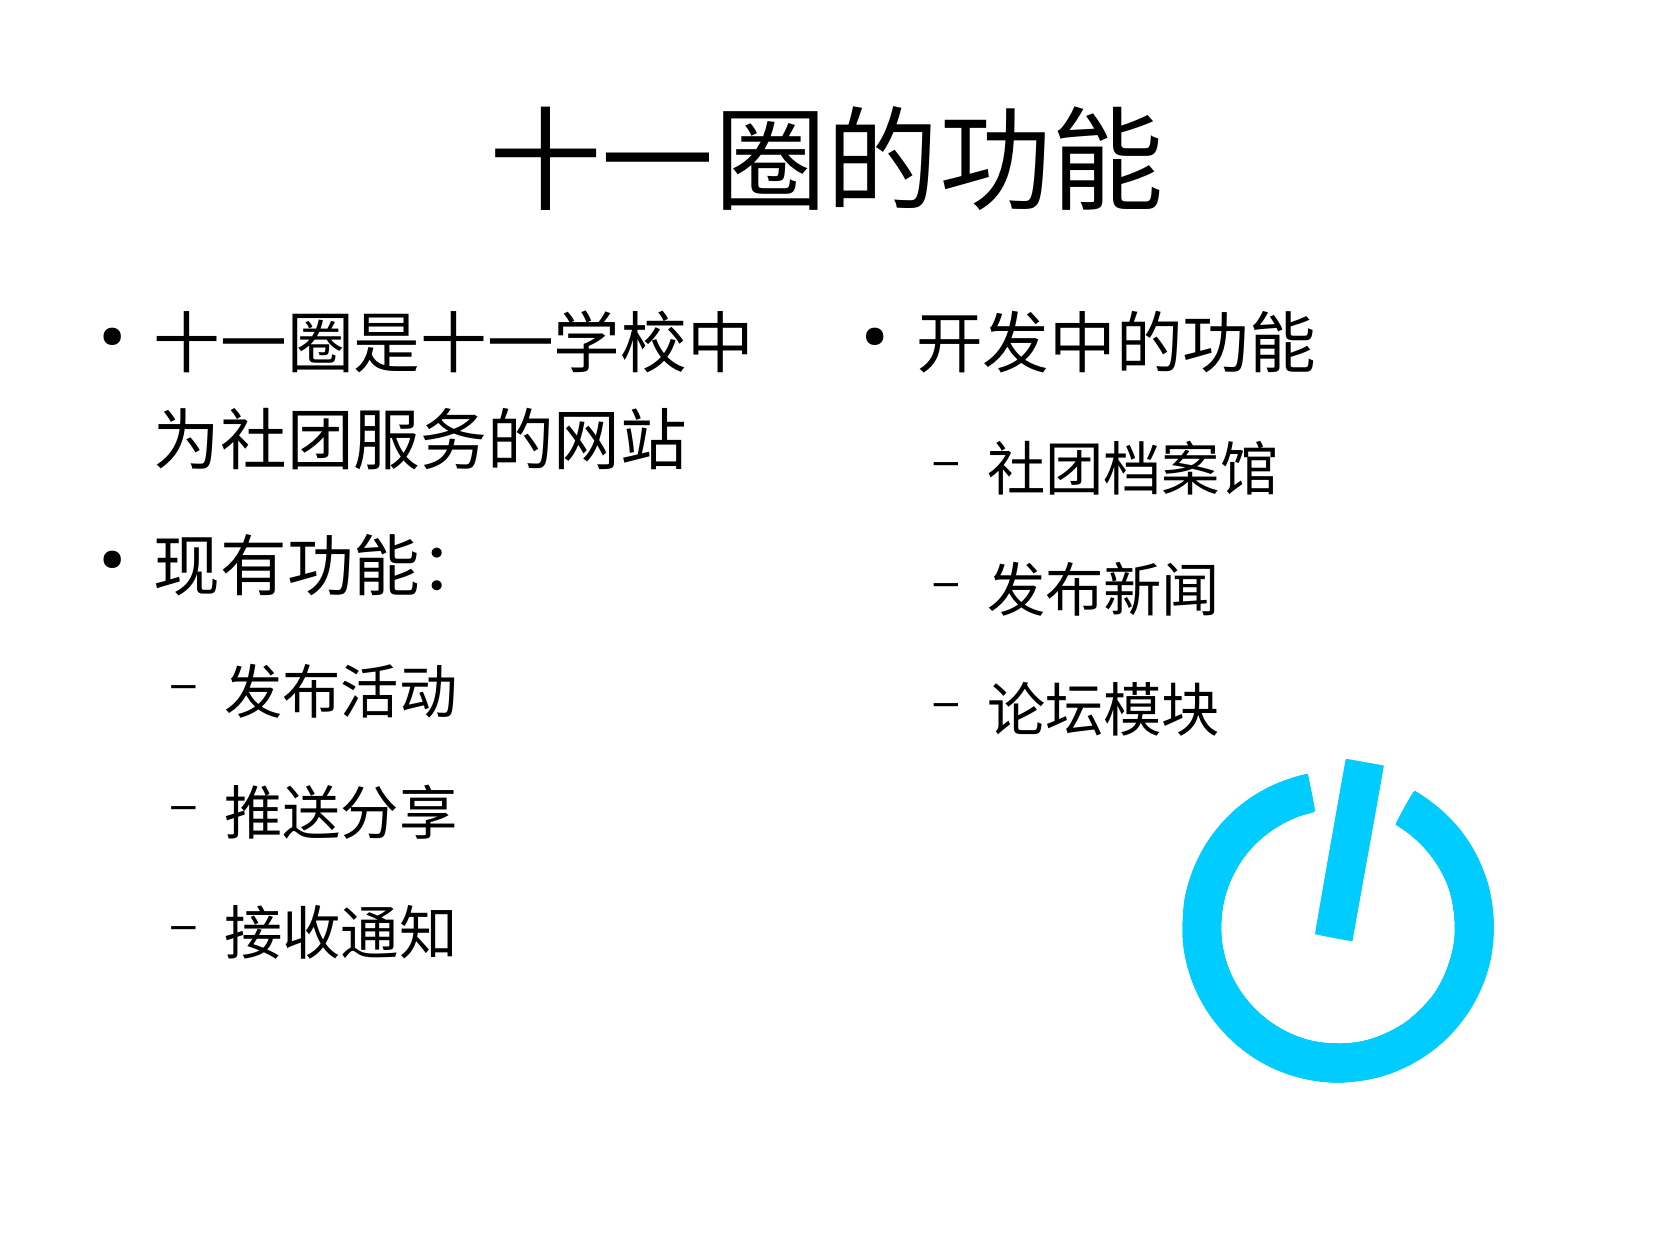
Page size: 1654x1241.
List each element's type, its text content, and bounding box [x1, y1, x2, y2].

list 十一圈是十一学校中为社团服务的网站 现有功能： 发布活动 推送分享 接收通知 [82, 290, 809, 1146]
title 十一圈的功能 [82, 49, 1571, 257]
picture [1168, 749, 1512, 1093]
list 开发中的功能 社团档案馆 发布新闻 论坛模块 [845, 290, 1572, 815]
